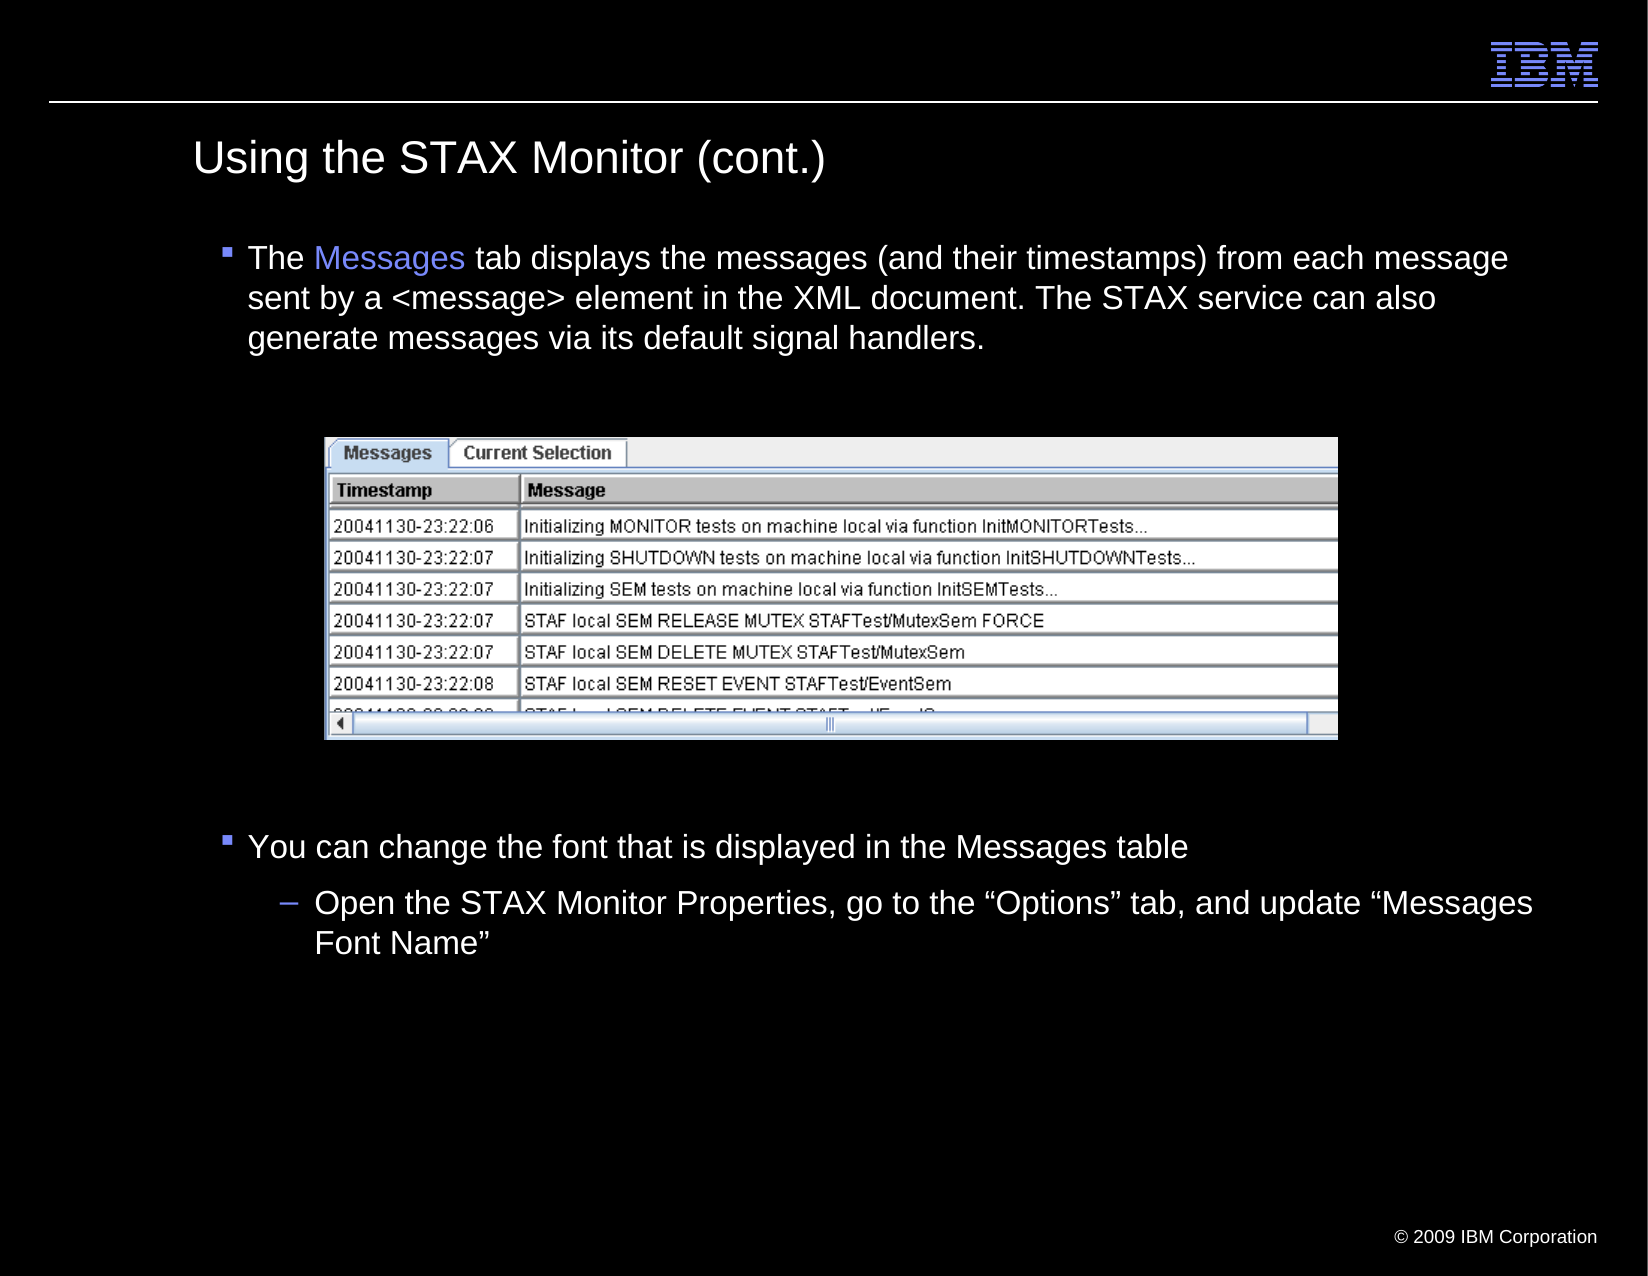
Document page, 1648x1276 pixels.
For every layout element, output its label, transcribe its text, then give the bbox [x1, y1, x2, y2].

text_box The Messages tab displays the messages (and their timestamps) from each message sent by a <message> element in the XML document. The STAX service can also generate messages via its default signal handlers. You can change the font that is displayed in the Messages table Open the STAX Monitor Properties, go to the “Options” tab, and update “Messages Font Name” [219, 236, 1570, 962]
picture [1491, 42, 1598, 87]
title Using the STAX Monitor (cont.) [175, 125, 1648, 219]
picture [324, 437, 1338, 740]
